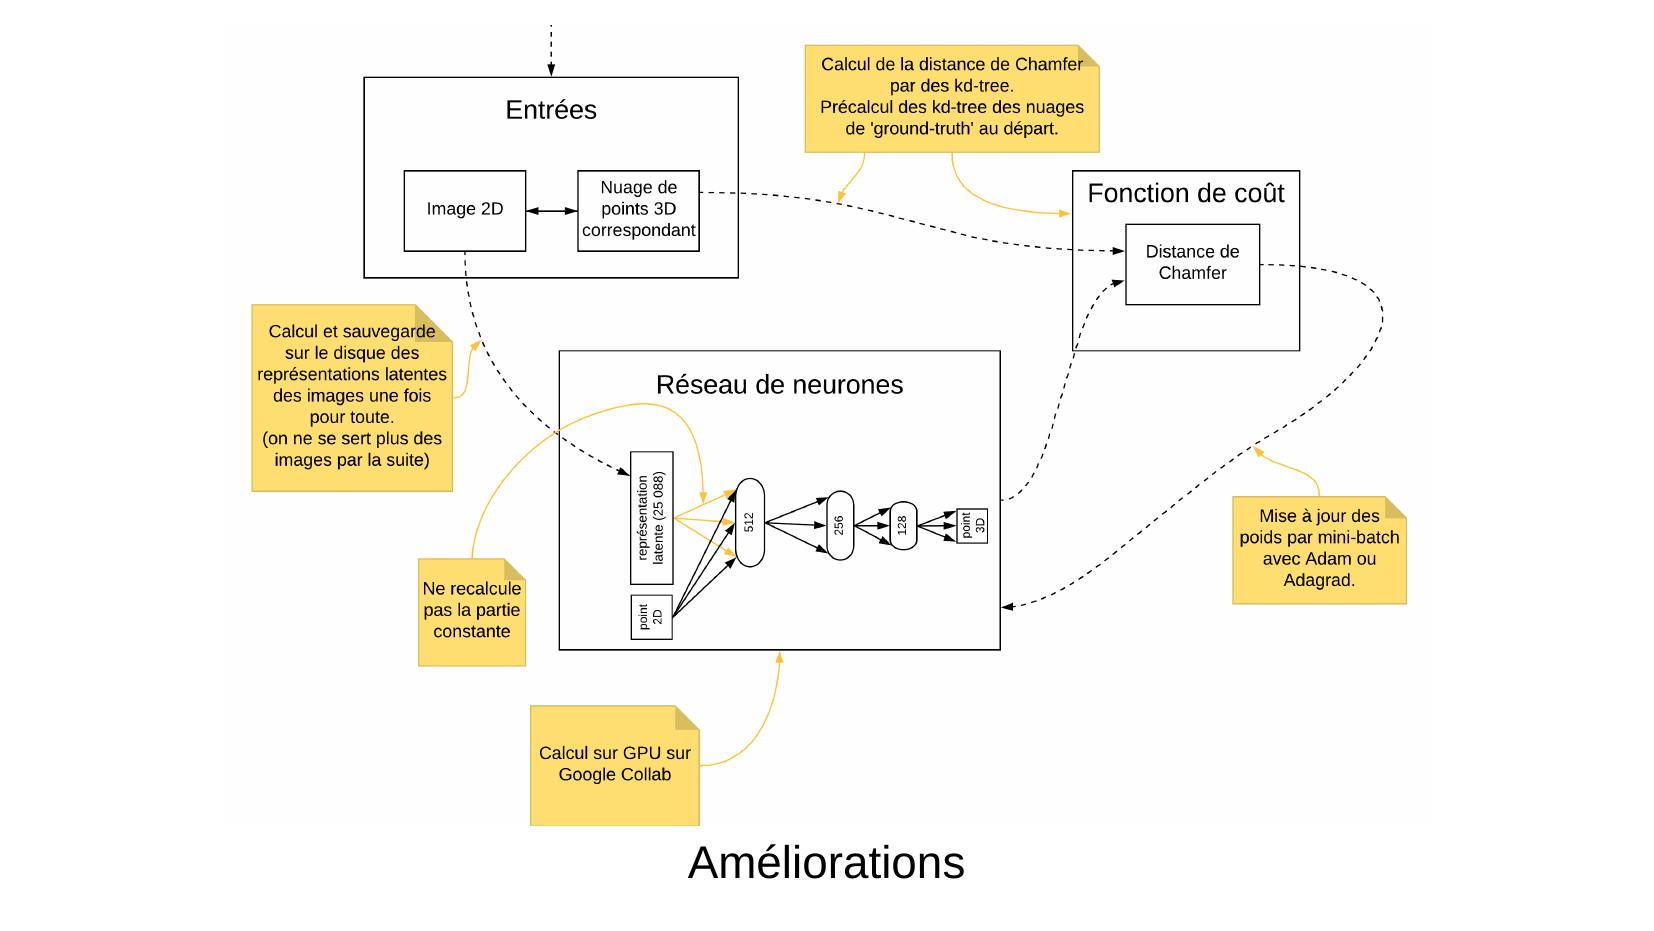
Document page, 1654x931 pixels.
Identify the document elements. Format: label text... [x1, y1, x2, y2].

picture [225, 25, 1433, 826]
subtitle Améliorations [0, 795, 1654, 931]
